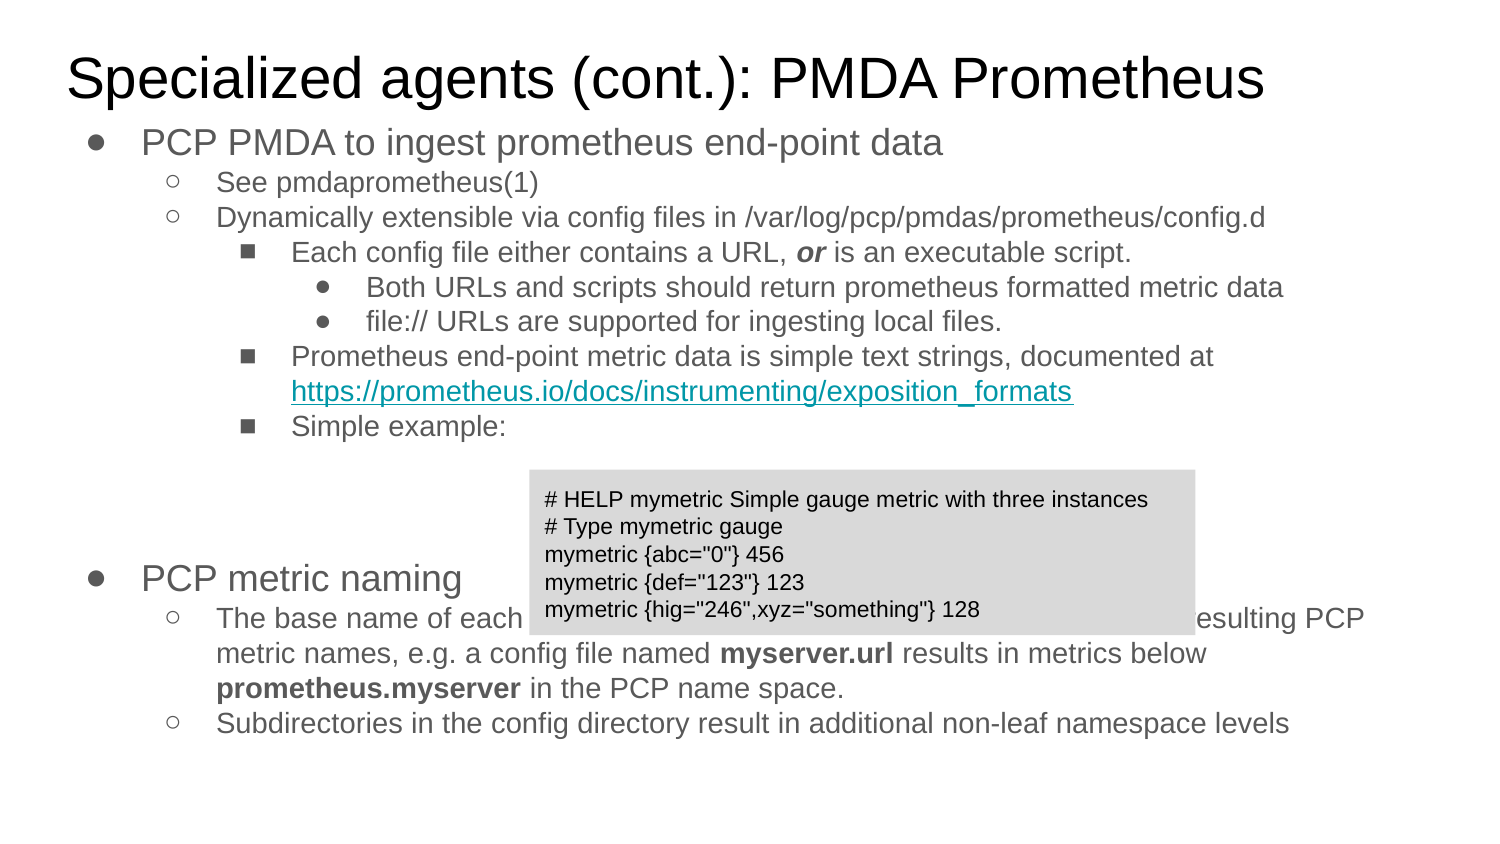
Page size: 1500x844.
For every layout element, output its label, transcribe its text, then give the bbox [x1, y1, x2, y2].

list PCP PMDA to ingest prometheus end-point data See pmdaprometheus(1) Dynamically extensible via config files in /var/log/pcp/pmdas/prometheus/config.d Each config file either contains a URL, or is an executable script. Both URLs and scripts should return prometheus formatted metric data file:// URLs are supported for ingesting local files. Prometheus end-point metric data is simple text strings, documented at https://prometheus.io/docs/instrumenting/exposition_formats Simple example: PCP metric naming The base name of each config file name is used as the second level of the resulting PCP metric names, e.g. a config file named myserver.url results in metrics below prometheus.myserver in the PCP name space. Subdirectories in the config directory result in additional non-leaf namespace levels [51, 102, 1449, 844]
title Specialized agents (cont.): PMDA Prometheus [51, 24, 1449, 102]
text_box # HELP mymetric Simple gauge metric with three instances # Type mymetric gauge mymetric {abc="0"} 456 mymetric {def="123"} 123 mymetric {hig="246",xyz="something"} 128 [529, 469, 1196, 636]
